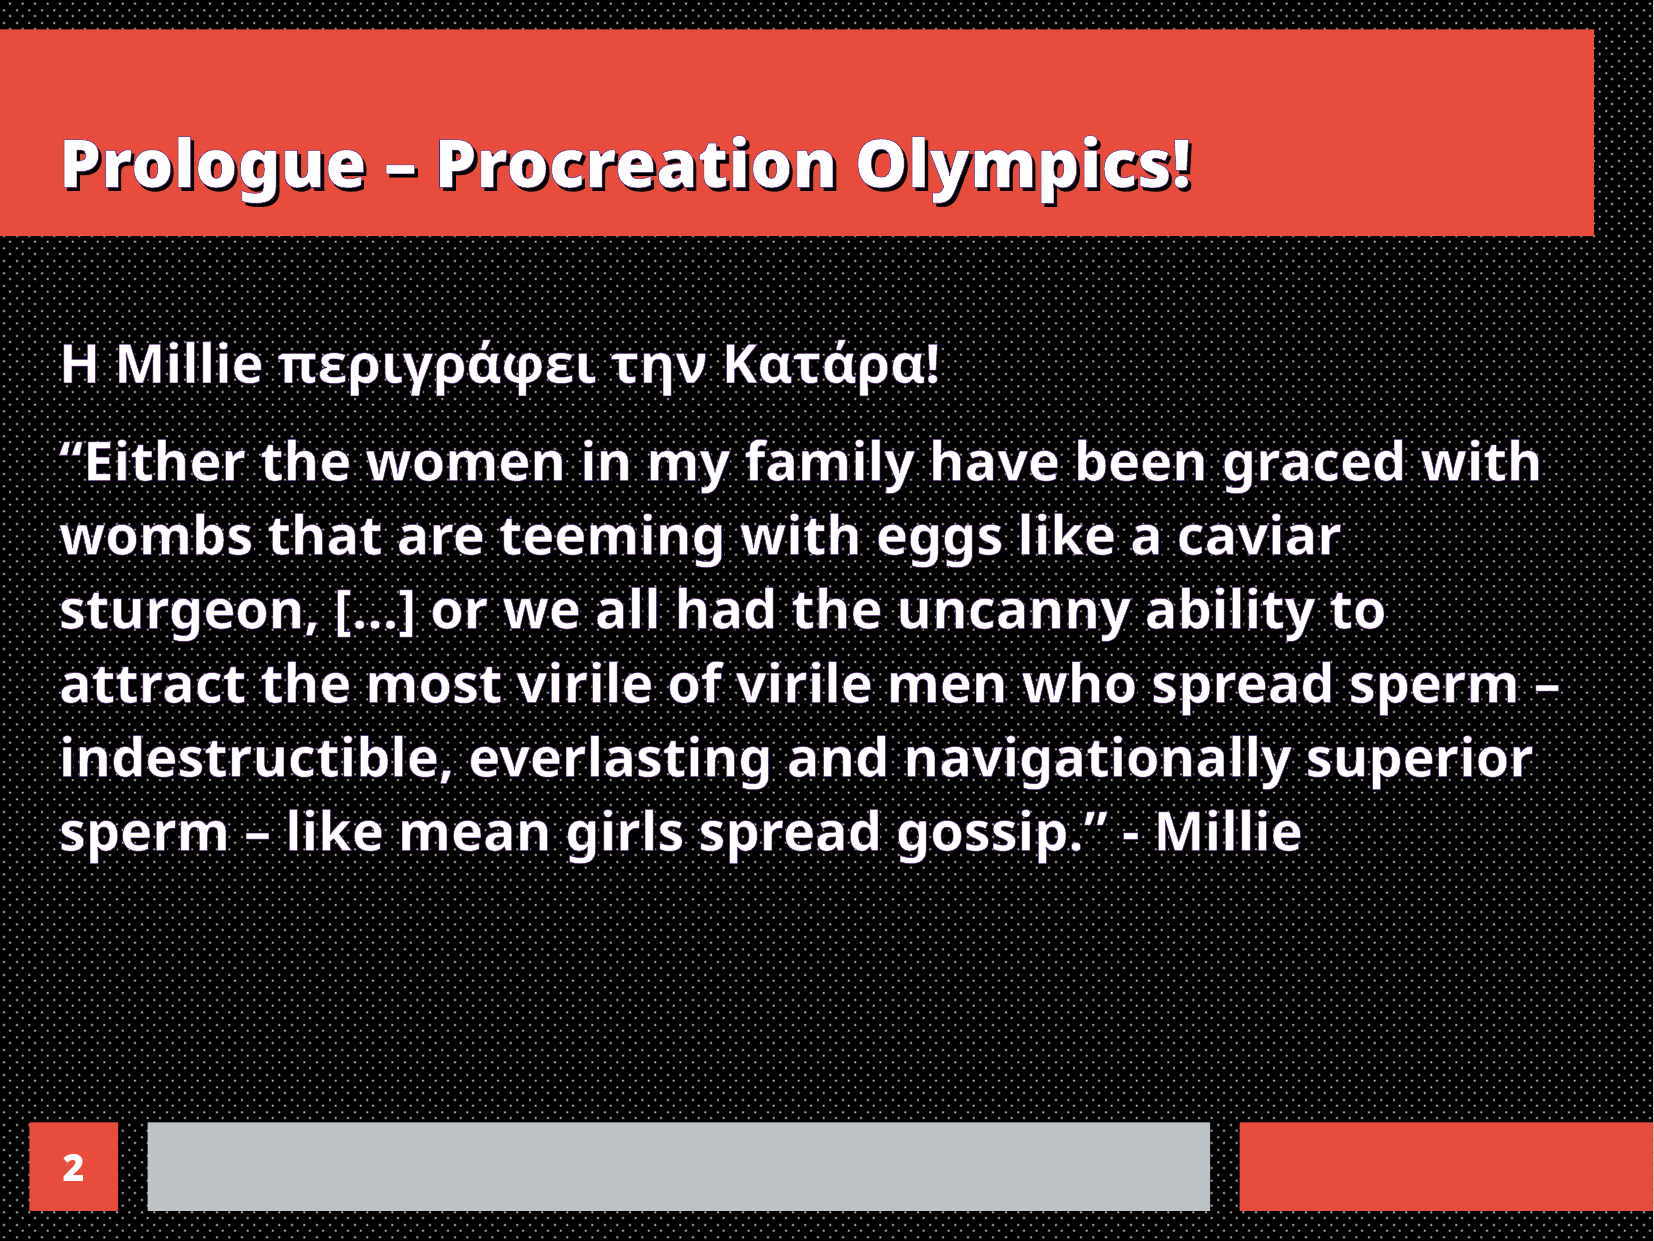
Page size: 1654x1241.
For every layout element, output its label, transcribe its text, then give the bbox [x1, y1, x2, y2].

picture [0, 0, 1654, 1241]
title Prologue – Procreation Olympics! [58, 59, 1594, 207]
list Η Millie περιγράφει την Κατάρα! “Either the women in my family have been graced with wombs that are teeming with eggs like a caviar sturgeon, […] or we all had the uncanny ability to attract the most virile of virile men who spread sperm – indestructible, everlasting and navigationally superior sperm – like mean girls spread gossip.” - Millie [58, 324, 1565, 1093]
